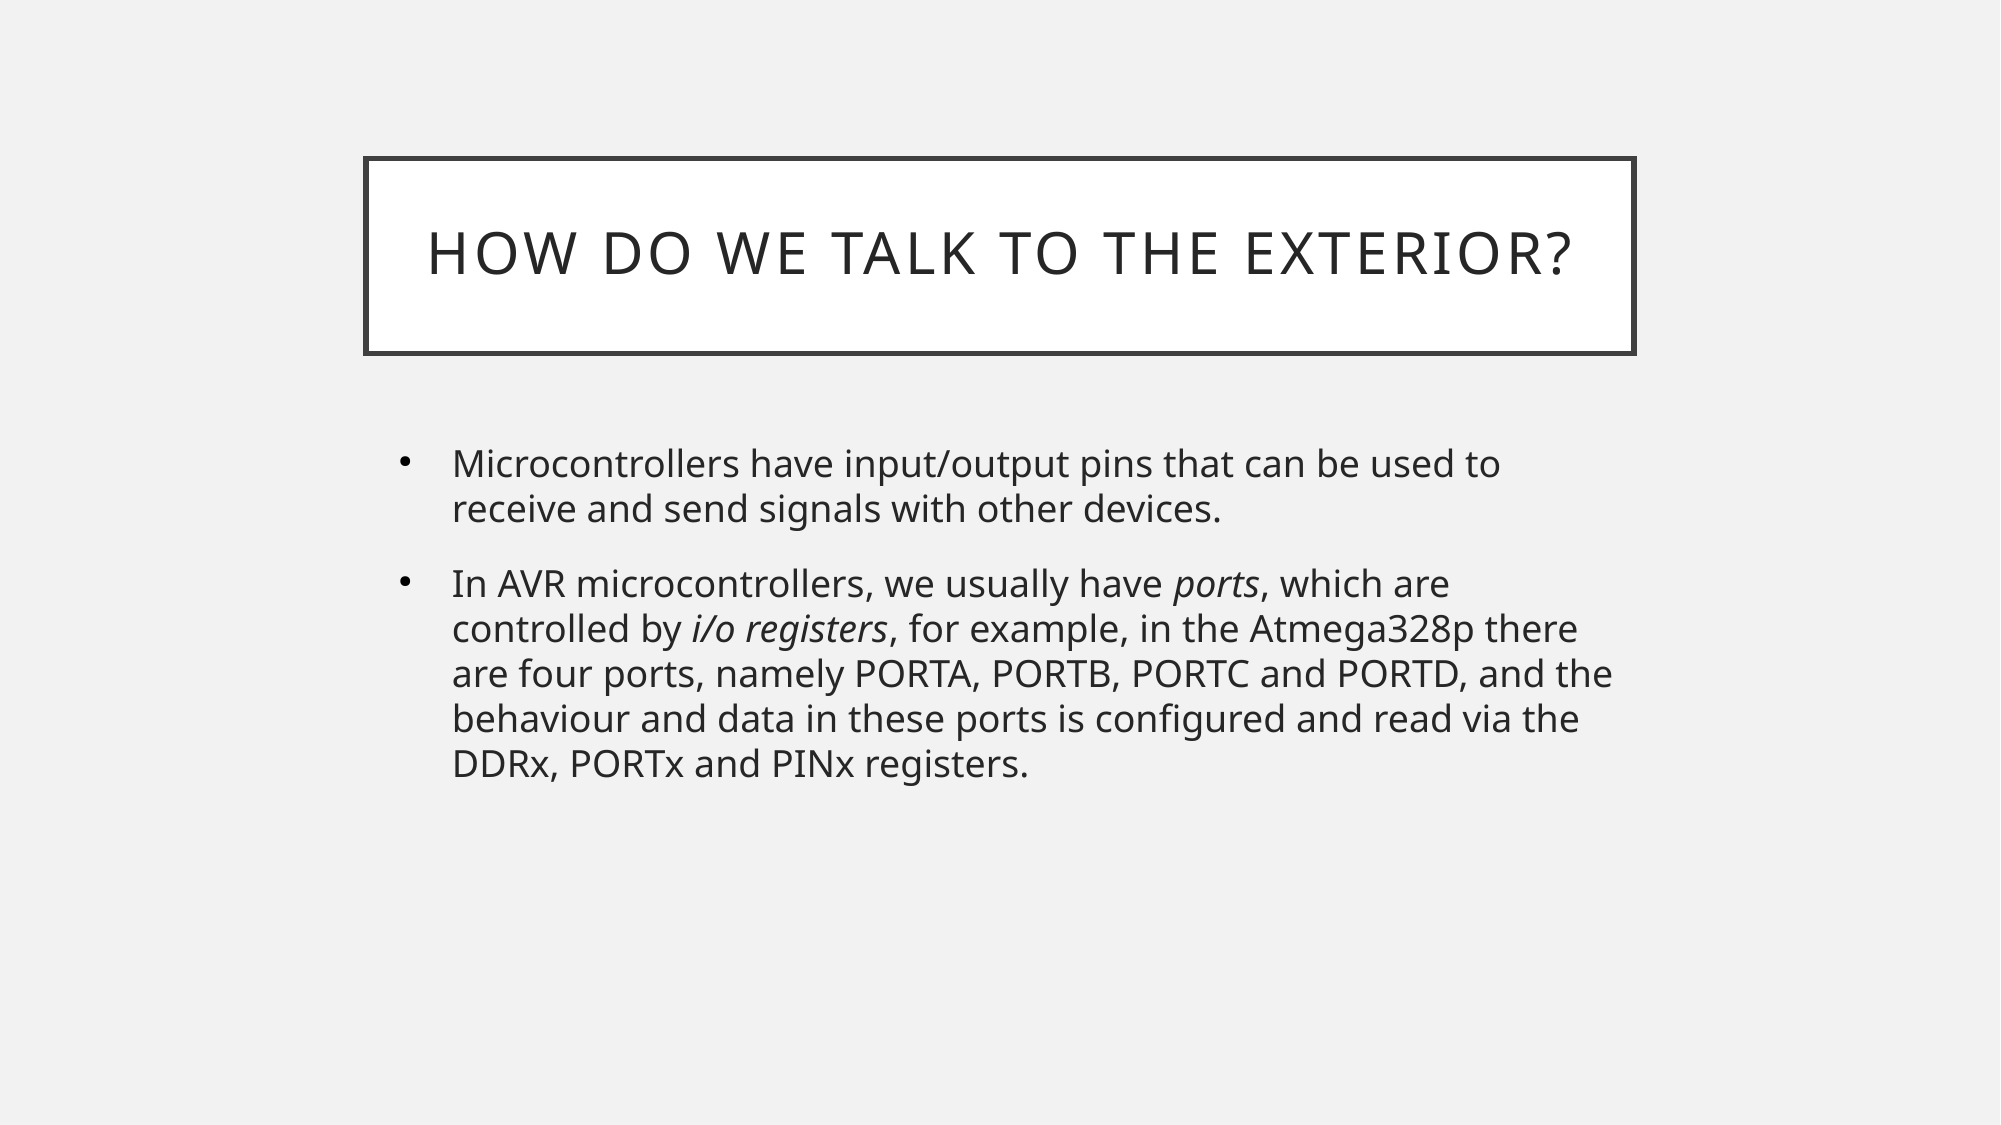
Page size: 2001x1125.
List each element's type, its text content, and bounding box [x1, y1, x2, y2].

list Microcontrollers have input/output pins that can be used to receive and send signals with other devices. In AVR microcontrollers, we usually have ports, which are controlled by i/o registers, for example, in the Atmega328p there are four ports, namely PORTA, PORTB, PORTC and PORTD, and the behaviour and data in these ports is configured and read via the DDRx, PORTx and PINx registers. [366, 432, 1634, 942]
title How do we talk to the exterior? [366, 158, 1634, 354]
